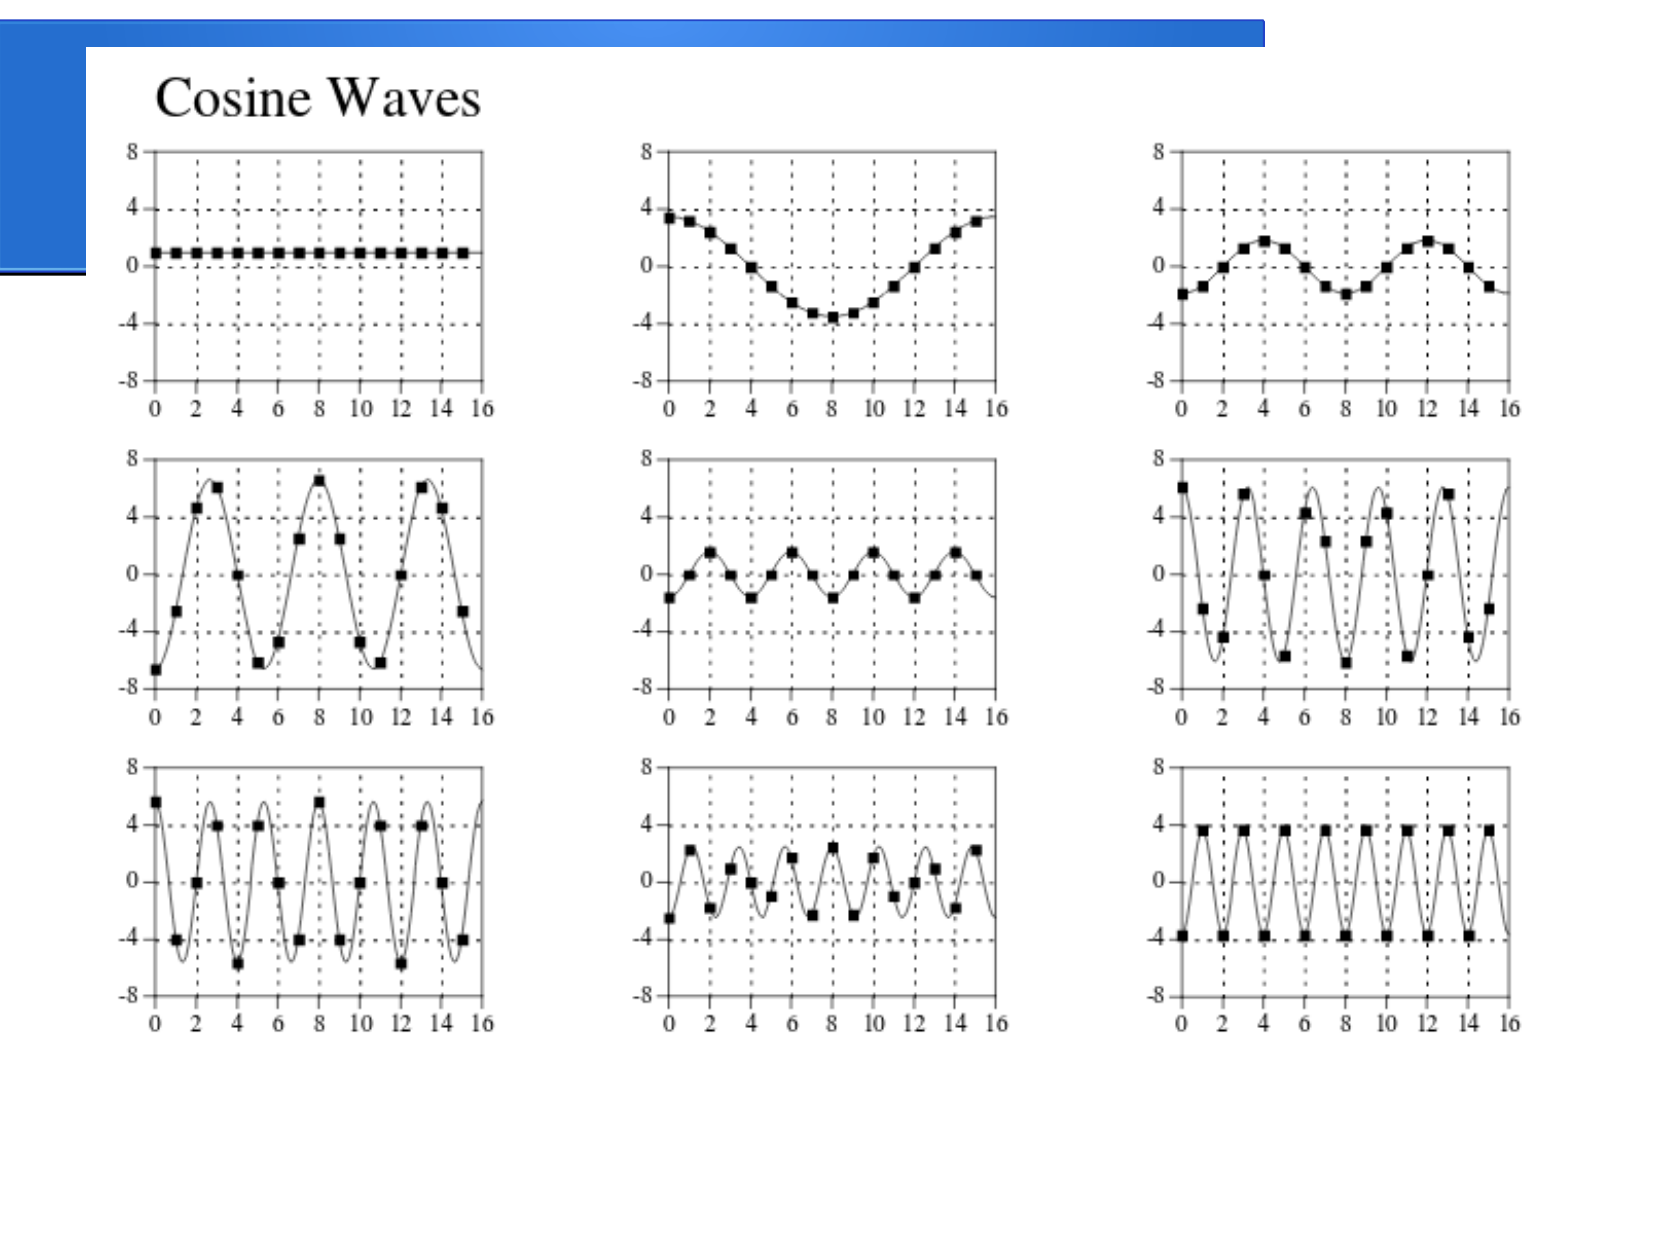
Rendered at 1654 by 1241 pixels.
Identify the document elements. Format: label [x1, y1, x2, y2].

picture [86, 47, 1571, 1065]
